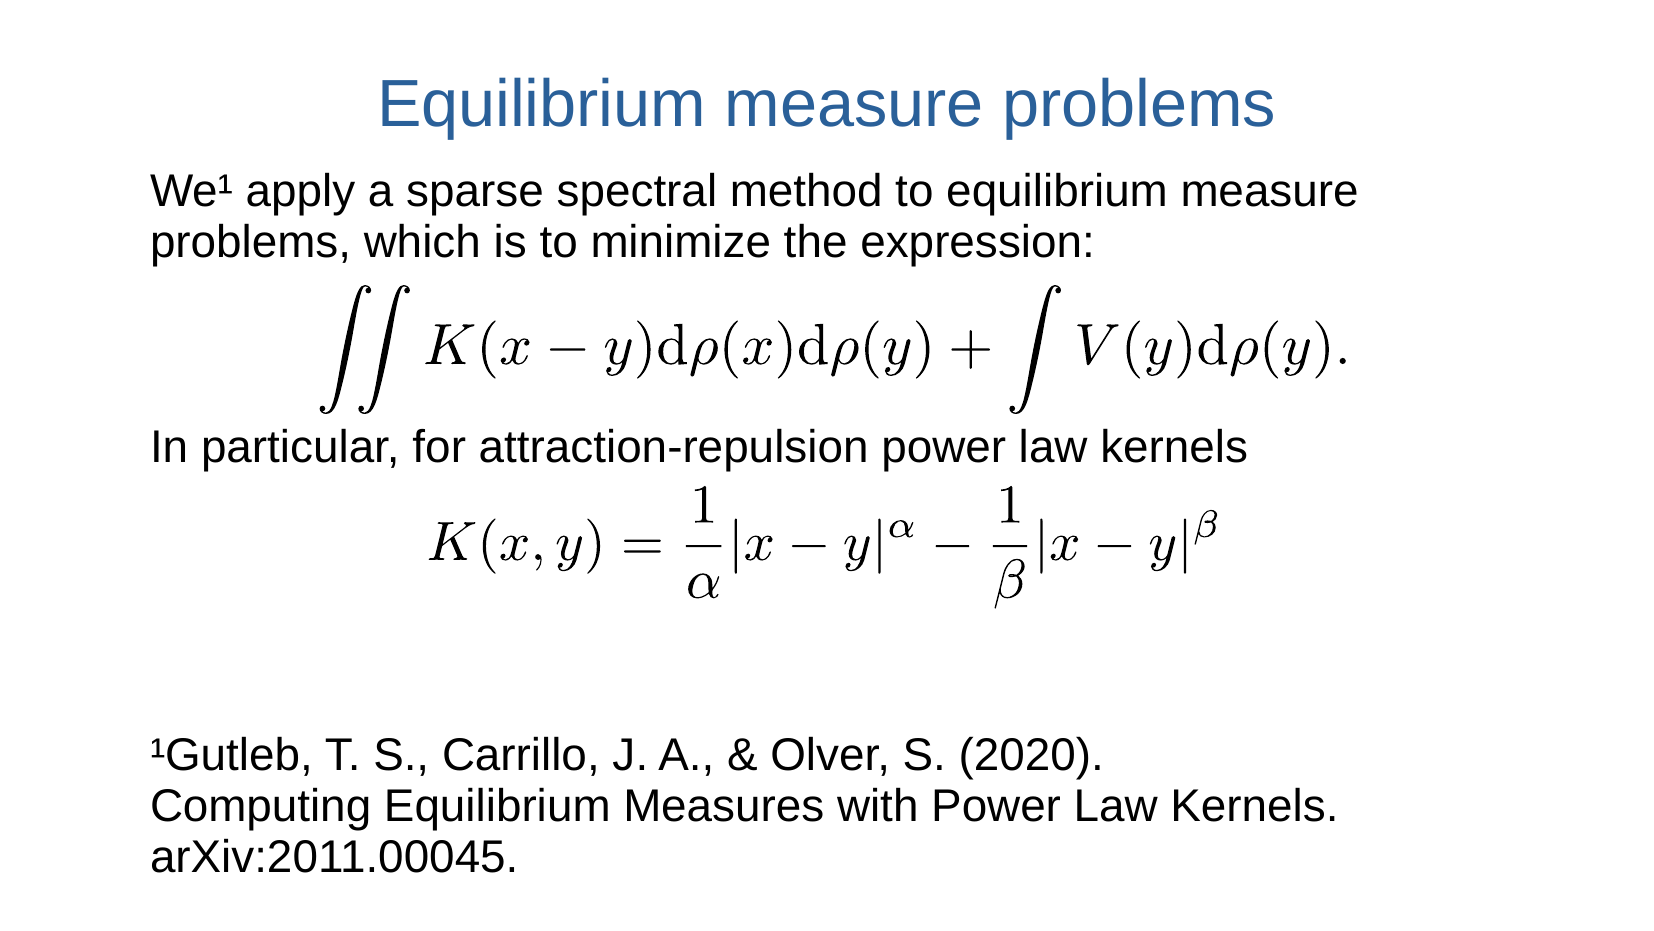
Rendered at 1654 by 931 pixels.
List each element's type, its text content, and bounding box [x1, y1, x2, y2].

subtitle We¹ apply a sparse spectral method to equilibrium measure problems, which is to minimize the expression: In particular, for attraction-repulsion power law kernels ¹Gutleb, T. S., Carrillo, J. A., & Olver, S. (2020). Computing Equilibrium Measures with Power Law Kernels. arXiv:2011.00045. [150, 164, 1558, 883]
picture [426, 485, 1218, 609]
picture [314, 282, 1348, 417]
title Equilibrium measure problems [82, 25, 1571, 181]
